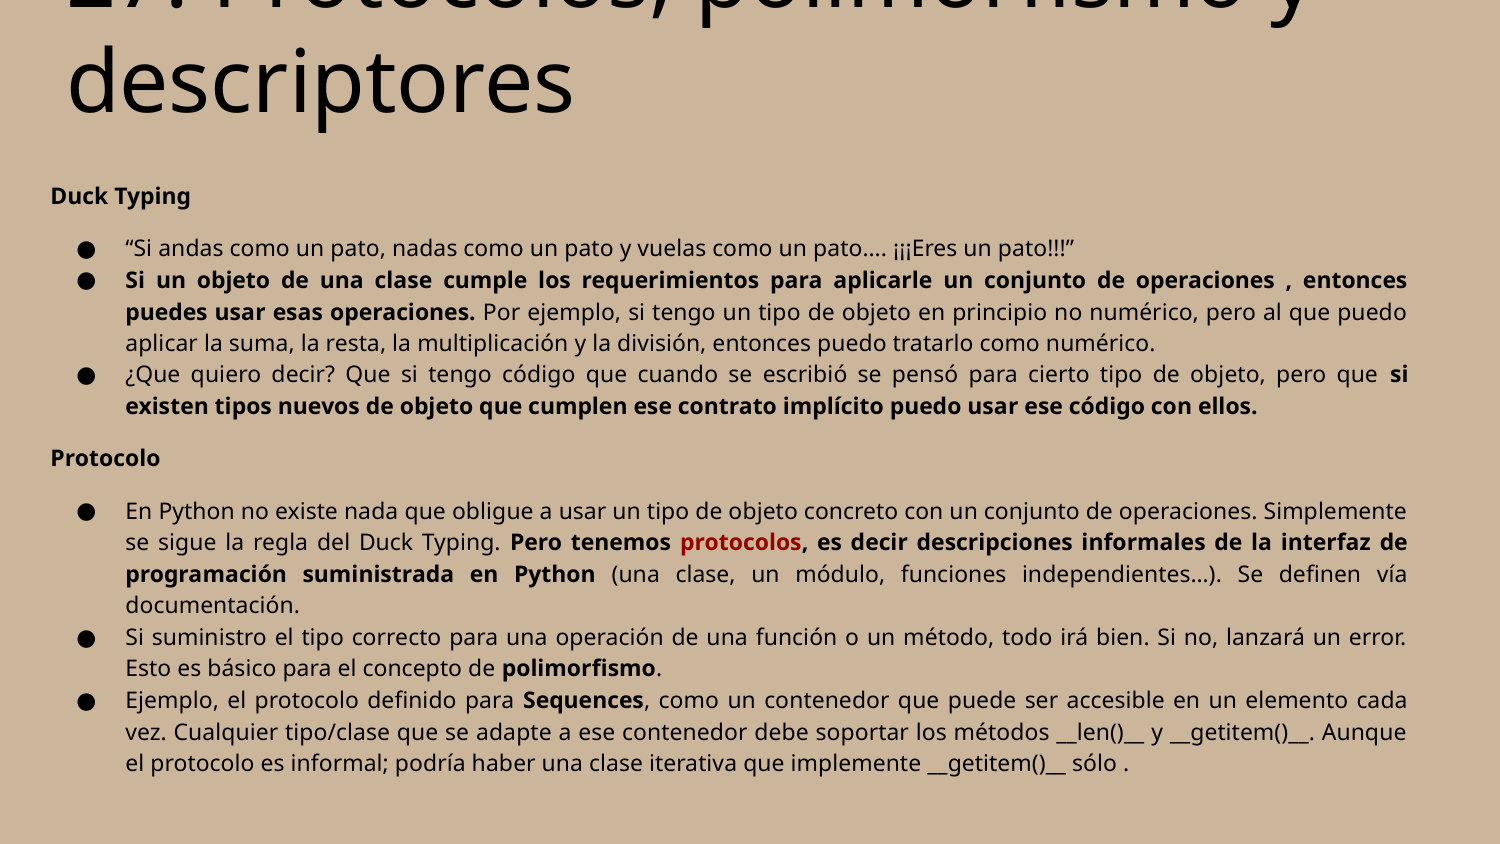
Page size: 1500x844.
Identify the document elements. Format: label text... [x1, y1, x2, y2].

title 27. Protocolos, polimorfismo y descriptores [51, 51, 1449, 146]
text_box Duck Typing “Si andas como un pato, nadas como un pato y vuelas como un pato…. ¡¡¡Eres un pato!!!” Si un objeto de una clase cumple los requerimientos para aplicarle un conjunto de operaciones , entonces puedes usar esas operaciones. Por ejemplo, si tengo un tipo de objeto en principio no numérico, pero al que puedo aplicar la suma, la resta, la multiplicación y la división, entonces puedo tratarlo como numérico. ¿Que quiero decir? Que si tengo código que cuando se escribió se pensó para cierto tipo de objeto, pero que si existen tipos nuevos de objeto que cumplen ese contrato implícito puedo usar ese código con ellos. Protocolo En Python no existe nada que obligue a usar un tipo de objeto concreto con un conjunto de operaciones. Simplemente se sigue la regla del Duck Typing. Pero tenemos protocolos, es decir descripciones informales de la interfaz de programación suministrada en Python (una clase, un módulo, funciones independientes…). Se definen vía documentación. Si suministro el tipo correcto para una operación de una función o un método, todo irá bien. Si no, lanzará un error. Esto es básico para el concepto de polimorfismo. Ejemplo, el protocolo definido para Sequences, como un contenedor que puede ser accesible en un elemento cada vez. Cualquier tipo/clase que se adapte a ese contenedor debe soportar los métodos __len()__ y __getitem()__. Aunque el protocolo es informal; podría haber una clase iterativa que implemente __getitem()__ sólo . [35, 155, 1424, 799]
